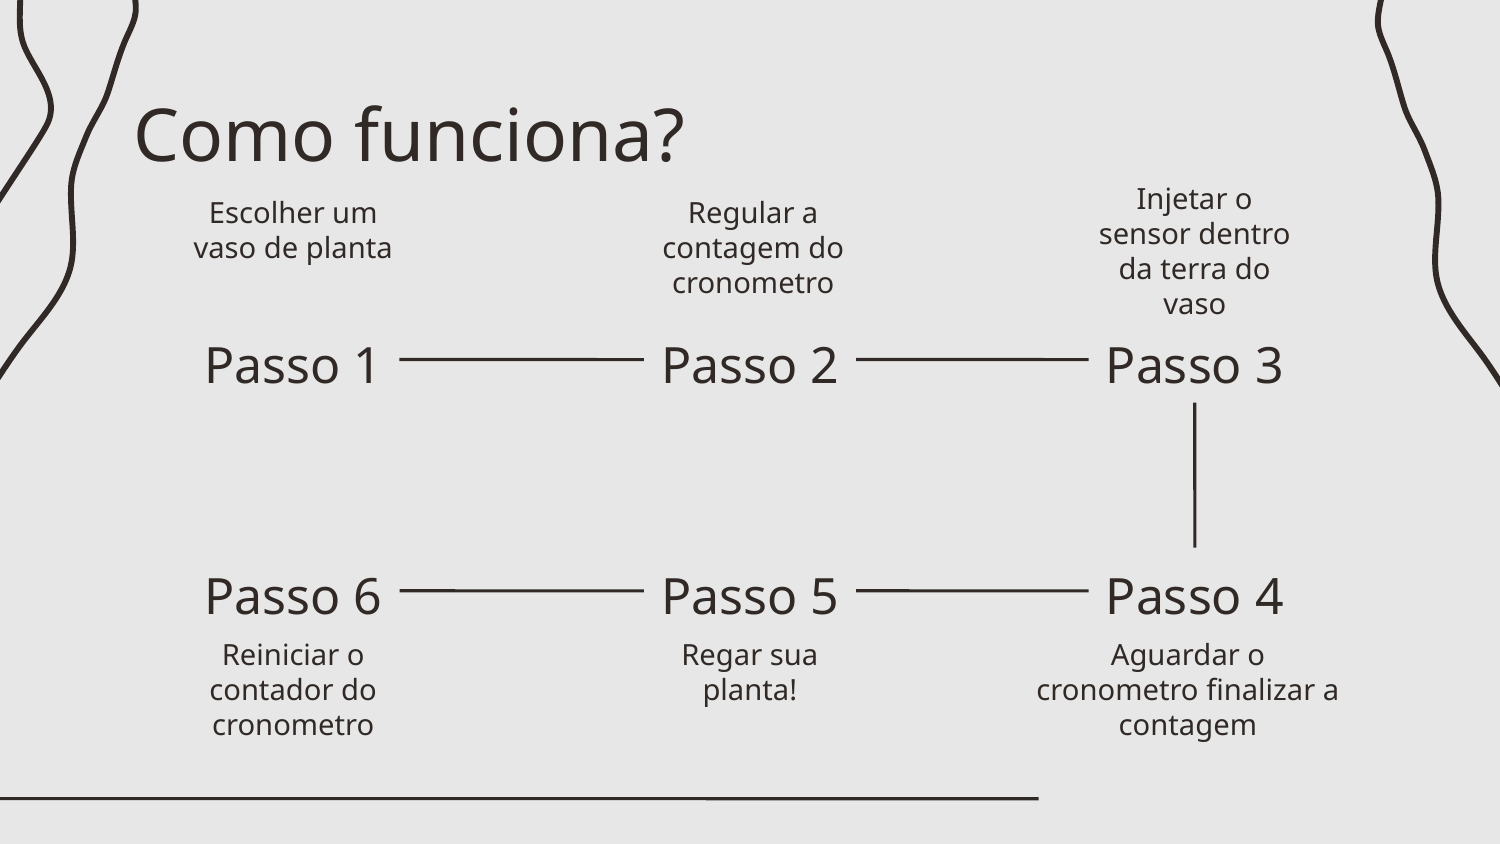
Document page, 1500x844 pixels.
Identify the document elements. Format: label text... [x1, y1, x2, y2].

text_box Escolher um vaso de planta [172, 179, 415, 312]
text_box Passo 5 [643, 547, 857, 635]
text_box Reiniciar o contador do cronometro [143, 621, 444, 797]
text_box Regar sua planta! [628, 621, 872, 701]
text_box Injetar o sensor dentro da terra do vaso [1073, 165, 1316, 298]
text_box Aguardar o cronometro finalizar a contagem [1019, 621, 1357, 701]
text_box Passo 6 [187, 547, 400, 635]
text_box Passo 2 [643, 316, 857, 403]
title Como funciona? [118, 85, 1382, 180]
text_box Regular a contagem do cronometro [632, 179, 875, 358]
text_box Passo 4 [1088, 547, 1301, 635]
text_box Passo 1 [187, 316, 400, 403]
text_box Passo 3 [1088, 316, 1301, 403]
